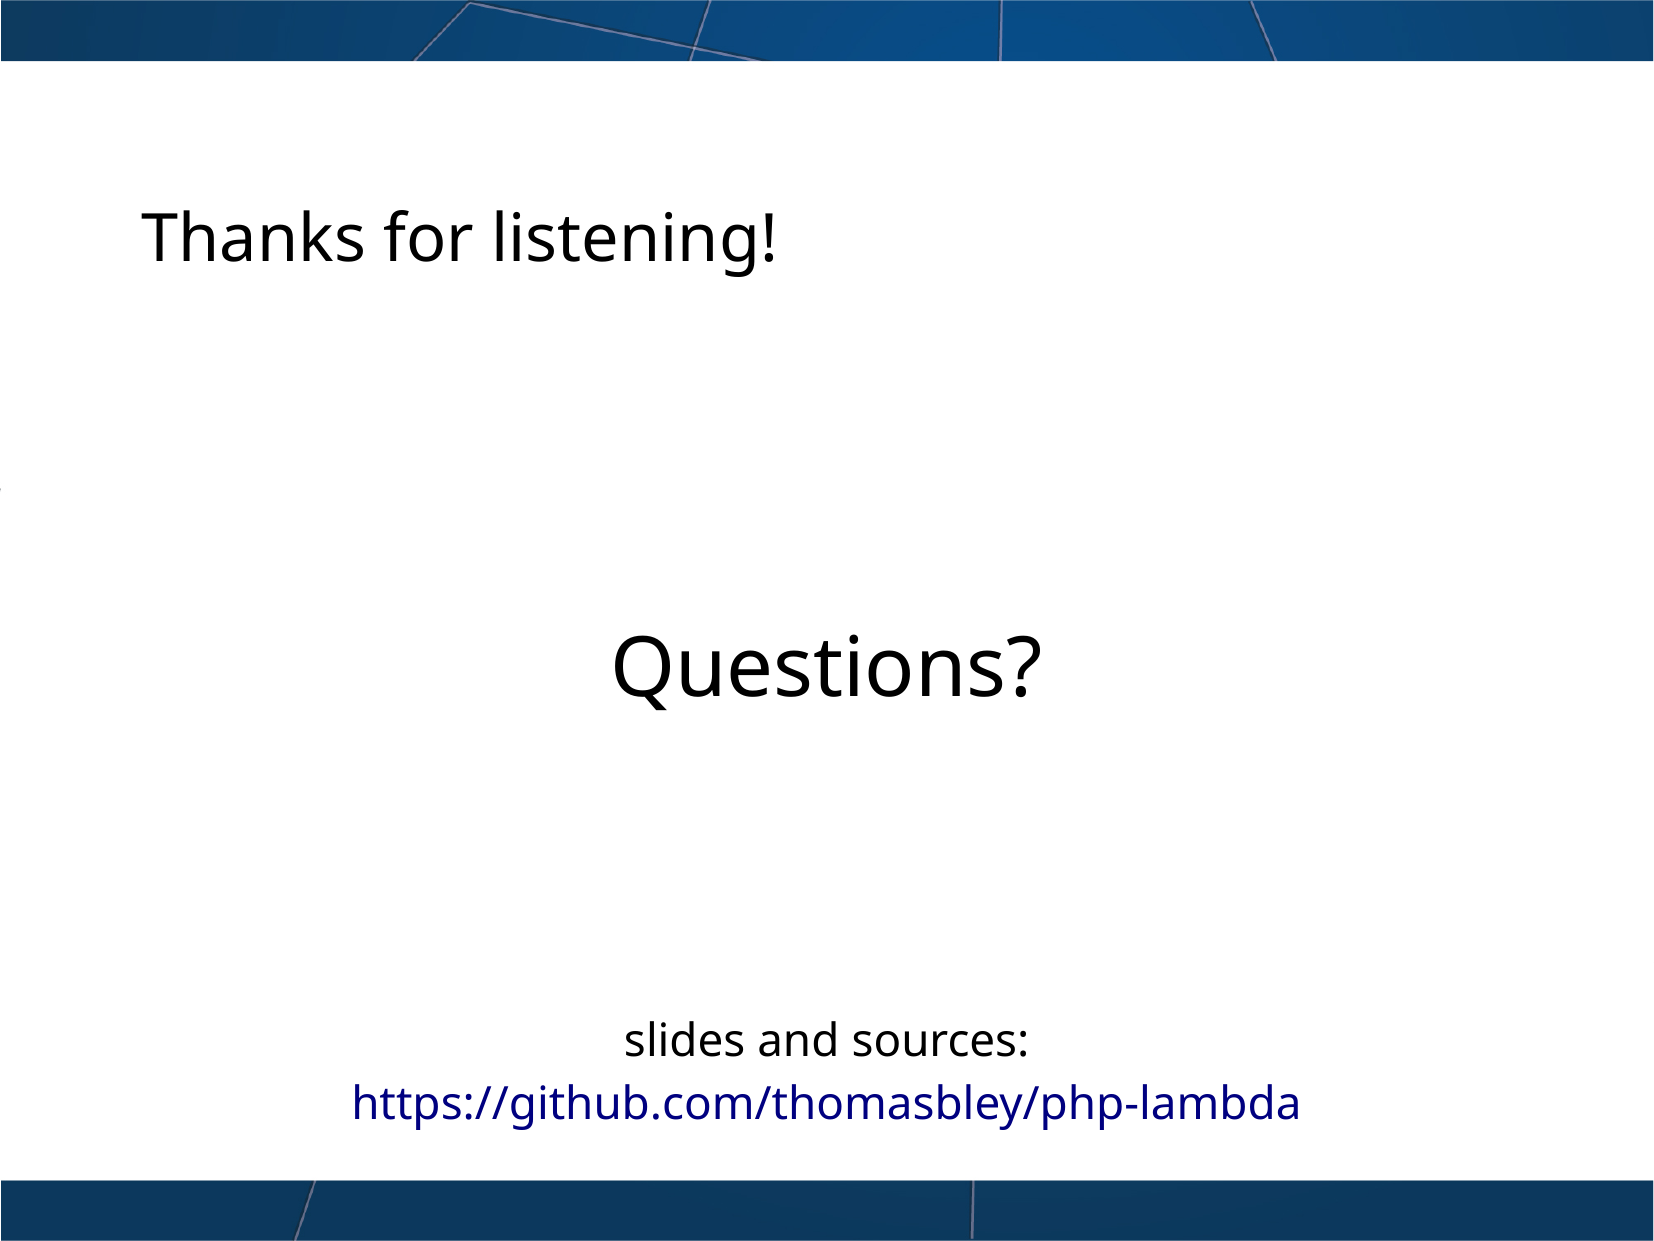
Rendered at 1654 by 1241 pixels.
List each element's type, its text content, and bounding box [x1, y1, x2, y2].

picture [0, 0, 1654, 1241]
title Thanks for listening! [82, 139, 1571, 332]
list Questions? slides and sources: https://github.com/thomasbley/php-lambda [82, 372, 1571, 1039]
